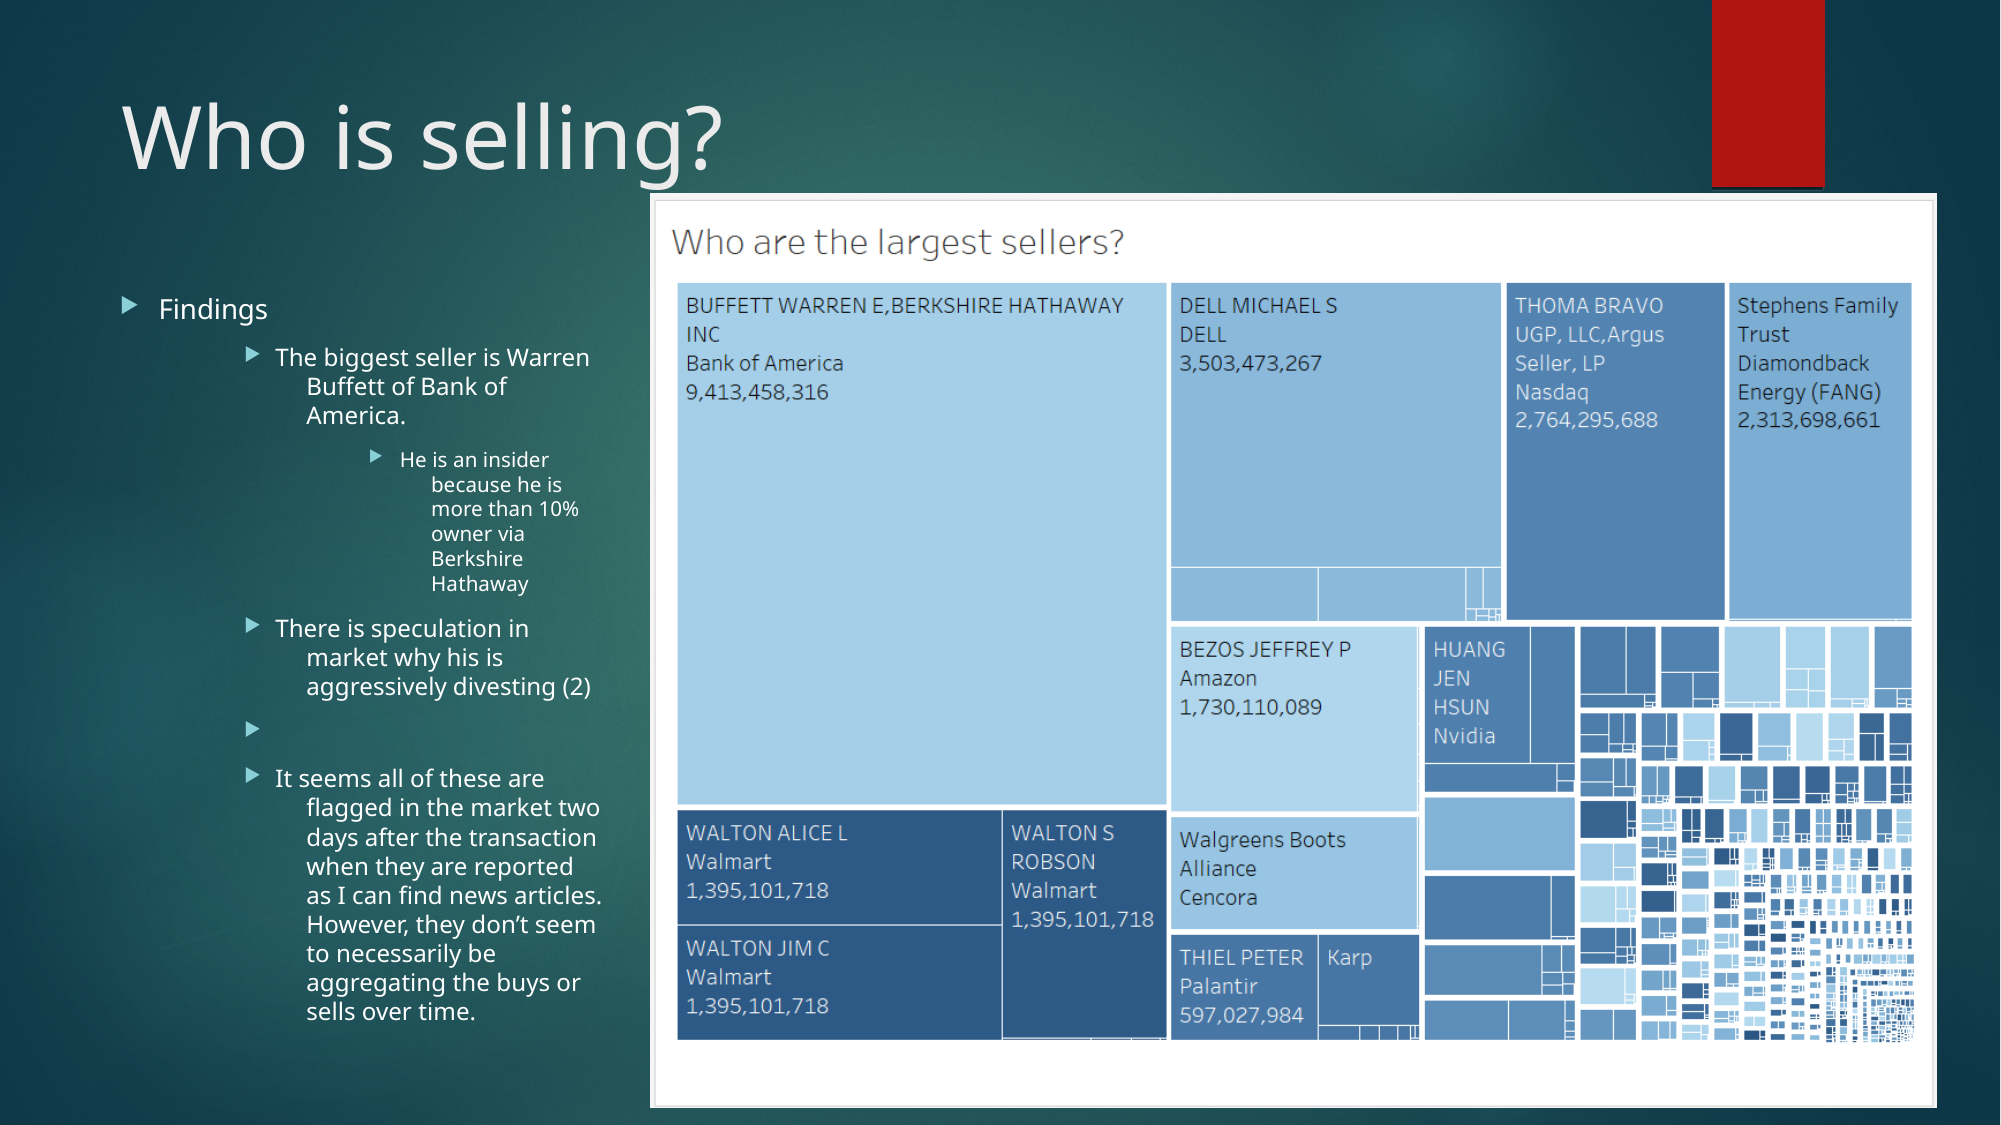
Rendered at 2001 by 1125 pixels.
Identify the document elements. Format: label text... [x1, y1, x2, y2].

text_box Findings The biggest seller is Warren Buffett of Bank of America. He is an insider because he is more than 10% owner via Berkshire Hathaway There is speculation in market why his is aggressively divesting (2) It seems all of these are flagged in the market two days after the transaction when they are reported as I can find news articles. However, they don’t seem to necessarily be aggregating the buys or sells over time. [0, 284, 619, 1038]
title Who is selling? [106, 74, 1649, 305]
picture [650, 193, 1937, 1108]
